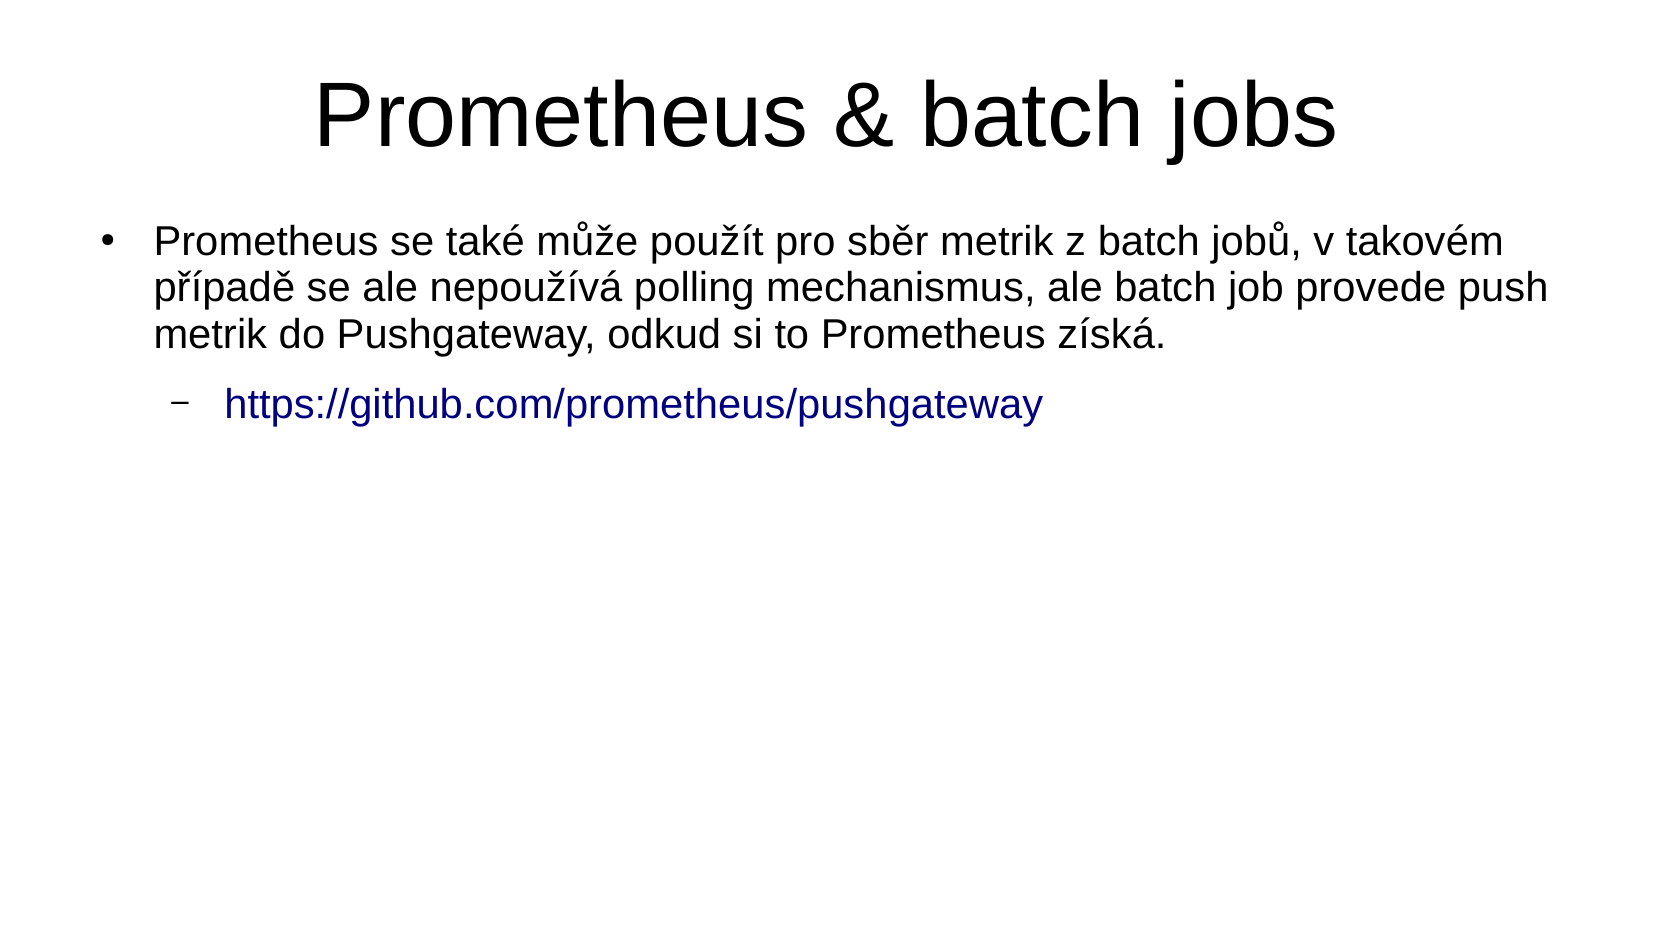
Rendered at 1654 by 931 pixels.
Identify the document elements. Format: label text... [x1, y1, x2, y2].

list Prometheus se také může použít pro sběr metrik z batch jobů, v takovém případě se ale nepoužívá polling mechanismus, ale batch job provede push metrik do Pushgateway, odkud si to Prometheus získá. https://github.com/prometheus/pushgateway [82, 217, 1571, 758]
title Prometheus & batch jobs [82, 37, 1571, 193]
